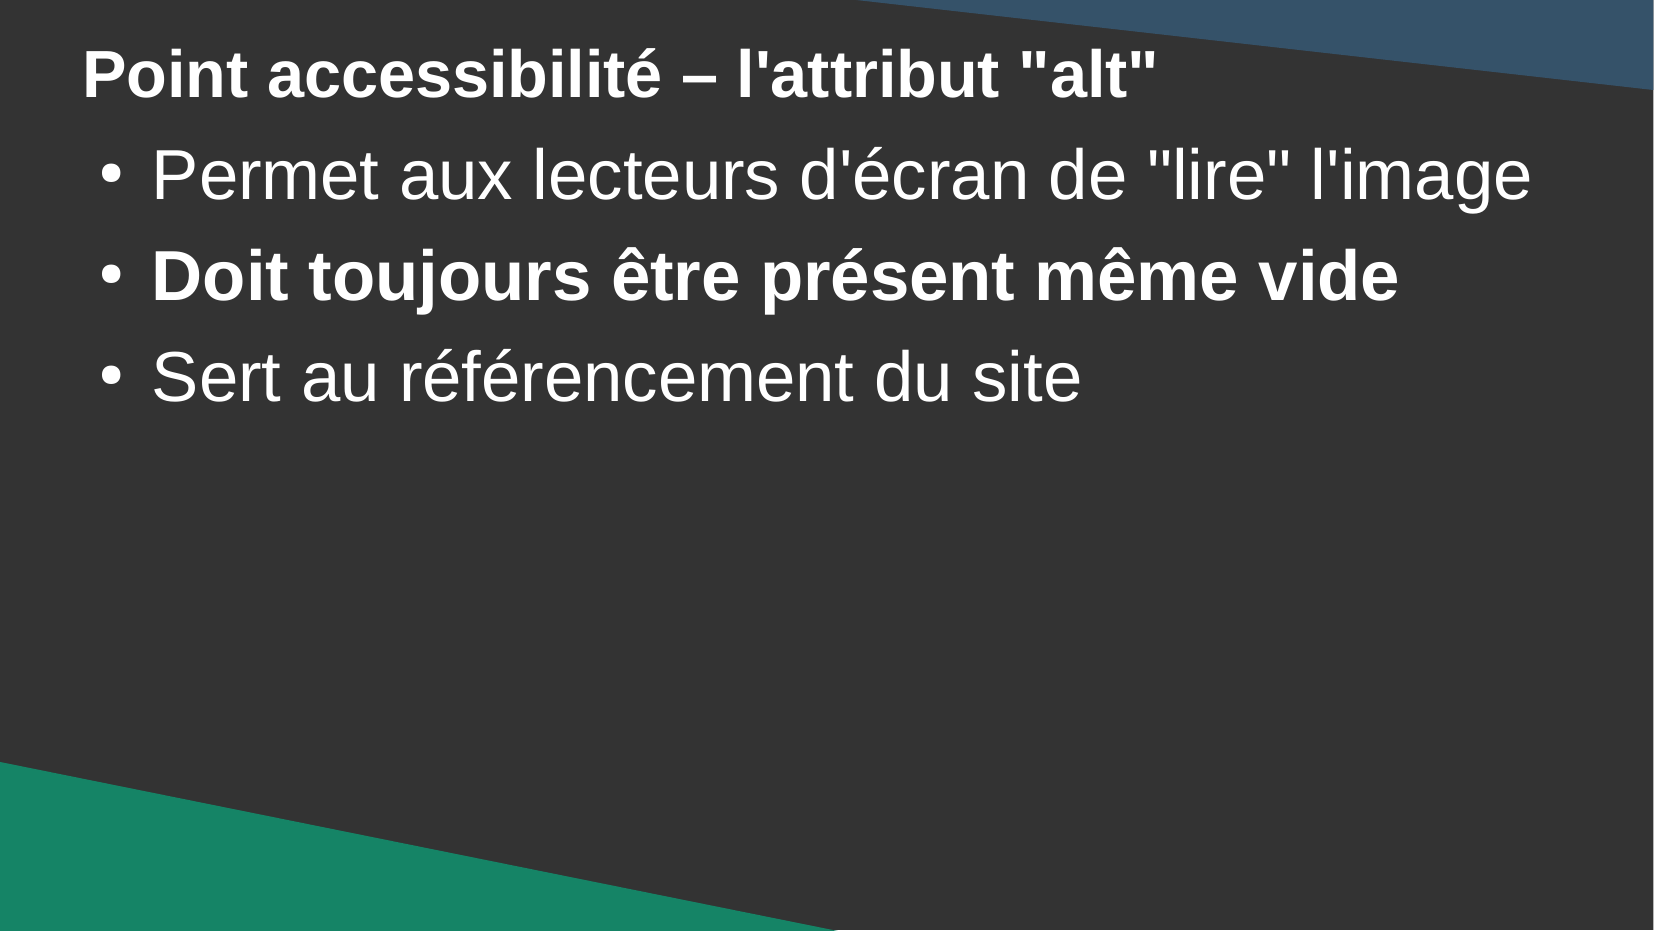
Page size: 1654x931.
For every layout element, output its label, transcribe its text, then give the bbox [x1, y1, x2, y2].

list Permet aux lecteurs d'écran de "lire" l'image Doit toujours être présent même vide Sert au référencement du site [80, 135, 1605, 780]
title Point accessibilité – l'attribut "alt" [82, 37, 1571, 122]
text_box [0, 761, 838, 931]
text_box [856, 0, 1654, 91]
